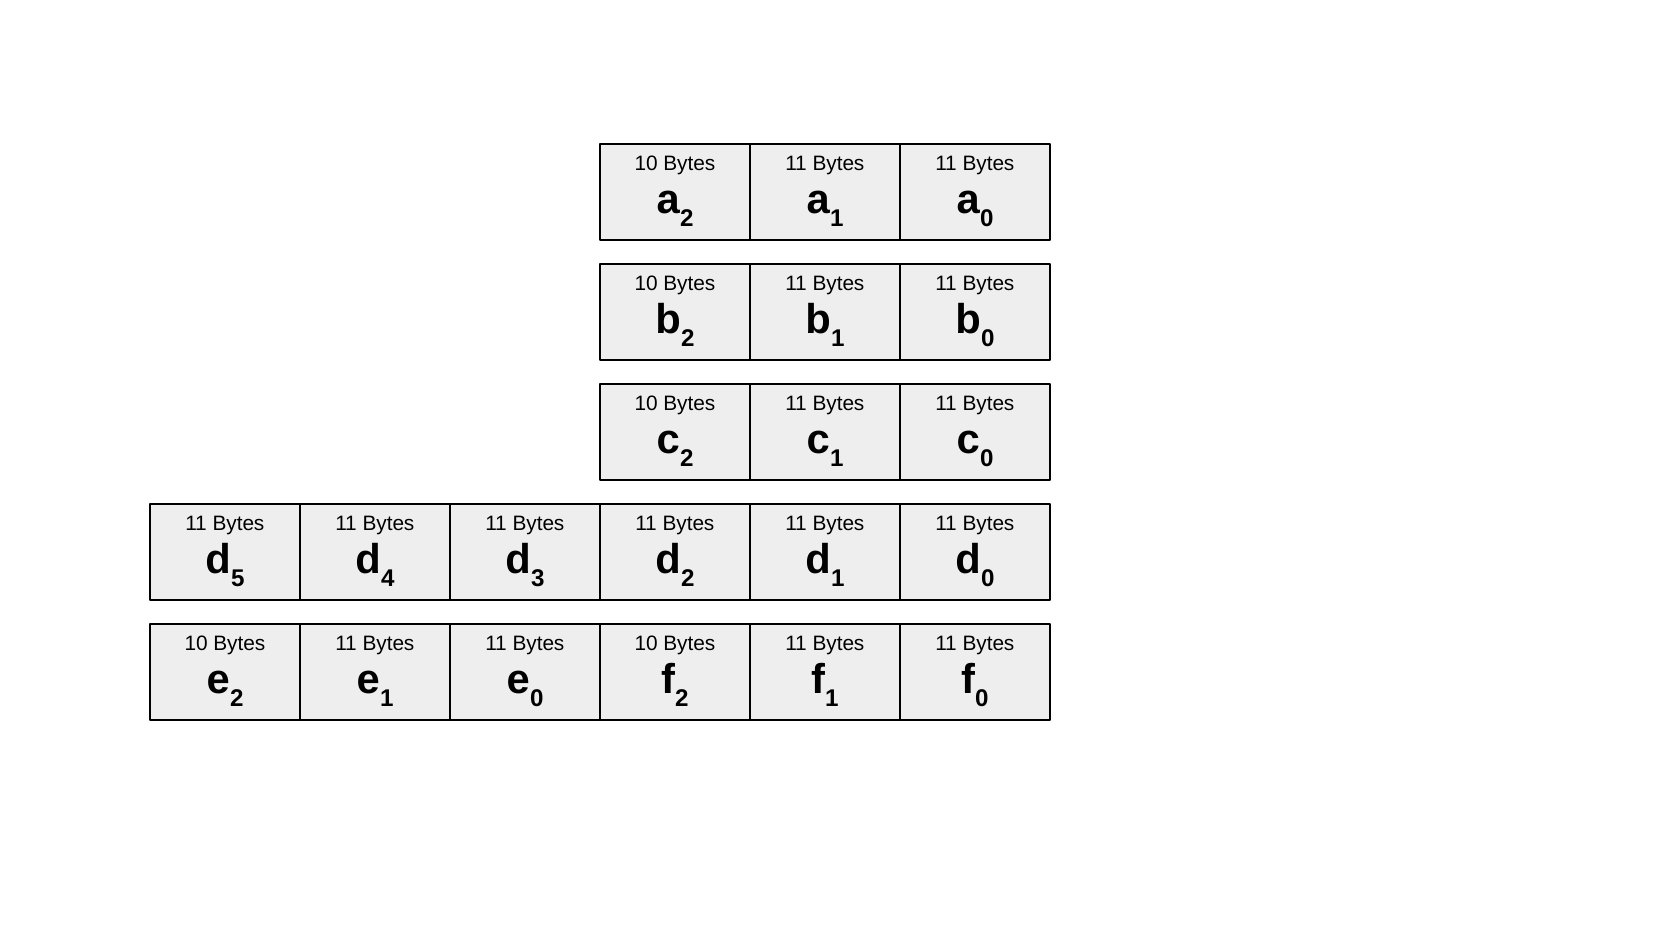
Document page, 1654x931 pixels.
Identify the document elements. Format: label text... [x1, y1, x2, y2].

text_box 11 Bytes f1 [750, 623, 899, 721]
text_box 11 Bytes b1 [750, 263, 899, 361]
text_box 11 Bytes d3 [450, 503, 601, 601]
text_box 10 Bytes b2 [600, 263, 749, 361]
text_box 11 Bytes c0 [900, 383, 1051, 481]
text_box 11 Bytes d2 [601, 503, 749, 601]
text_box 10 Bytes c2 [600, 383, 749, 481]
text_box 11 Bytes a1 [750, 143, 899, 241]
text_box 10 Bytes e2 [150, 623, 299, 721]
text_box 11 Bytes d5 [150, 503, 299, 601]
text_box 11 Bytes e0 [450, 623, 601, 721]
text_box 11 Bytes f0 [900, 623, 1051, 721]
text_box 10 Bytes f2 [601, 623, 749, 721]
text_box 11 Bytes d0 [900, 503, 1051, 601]
text_box 11 Bytes d1 [750, 503, 899, 601]
text_box 11 Bytes b0 [900, 263, 1051, 361]
text_box 11 Bytes d4 [300, 503, 449, 601]
text_box 11 Bytes c1 [750, 383, 899, 481]
text_box 11 Bytes e1 [300, 623, 449, 721]
text_box 11 Bytes a0 [900, 143, 1051, 241]
text_box 10 Bytes a2 [600, 143, 749, 241]
